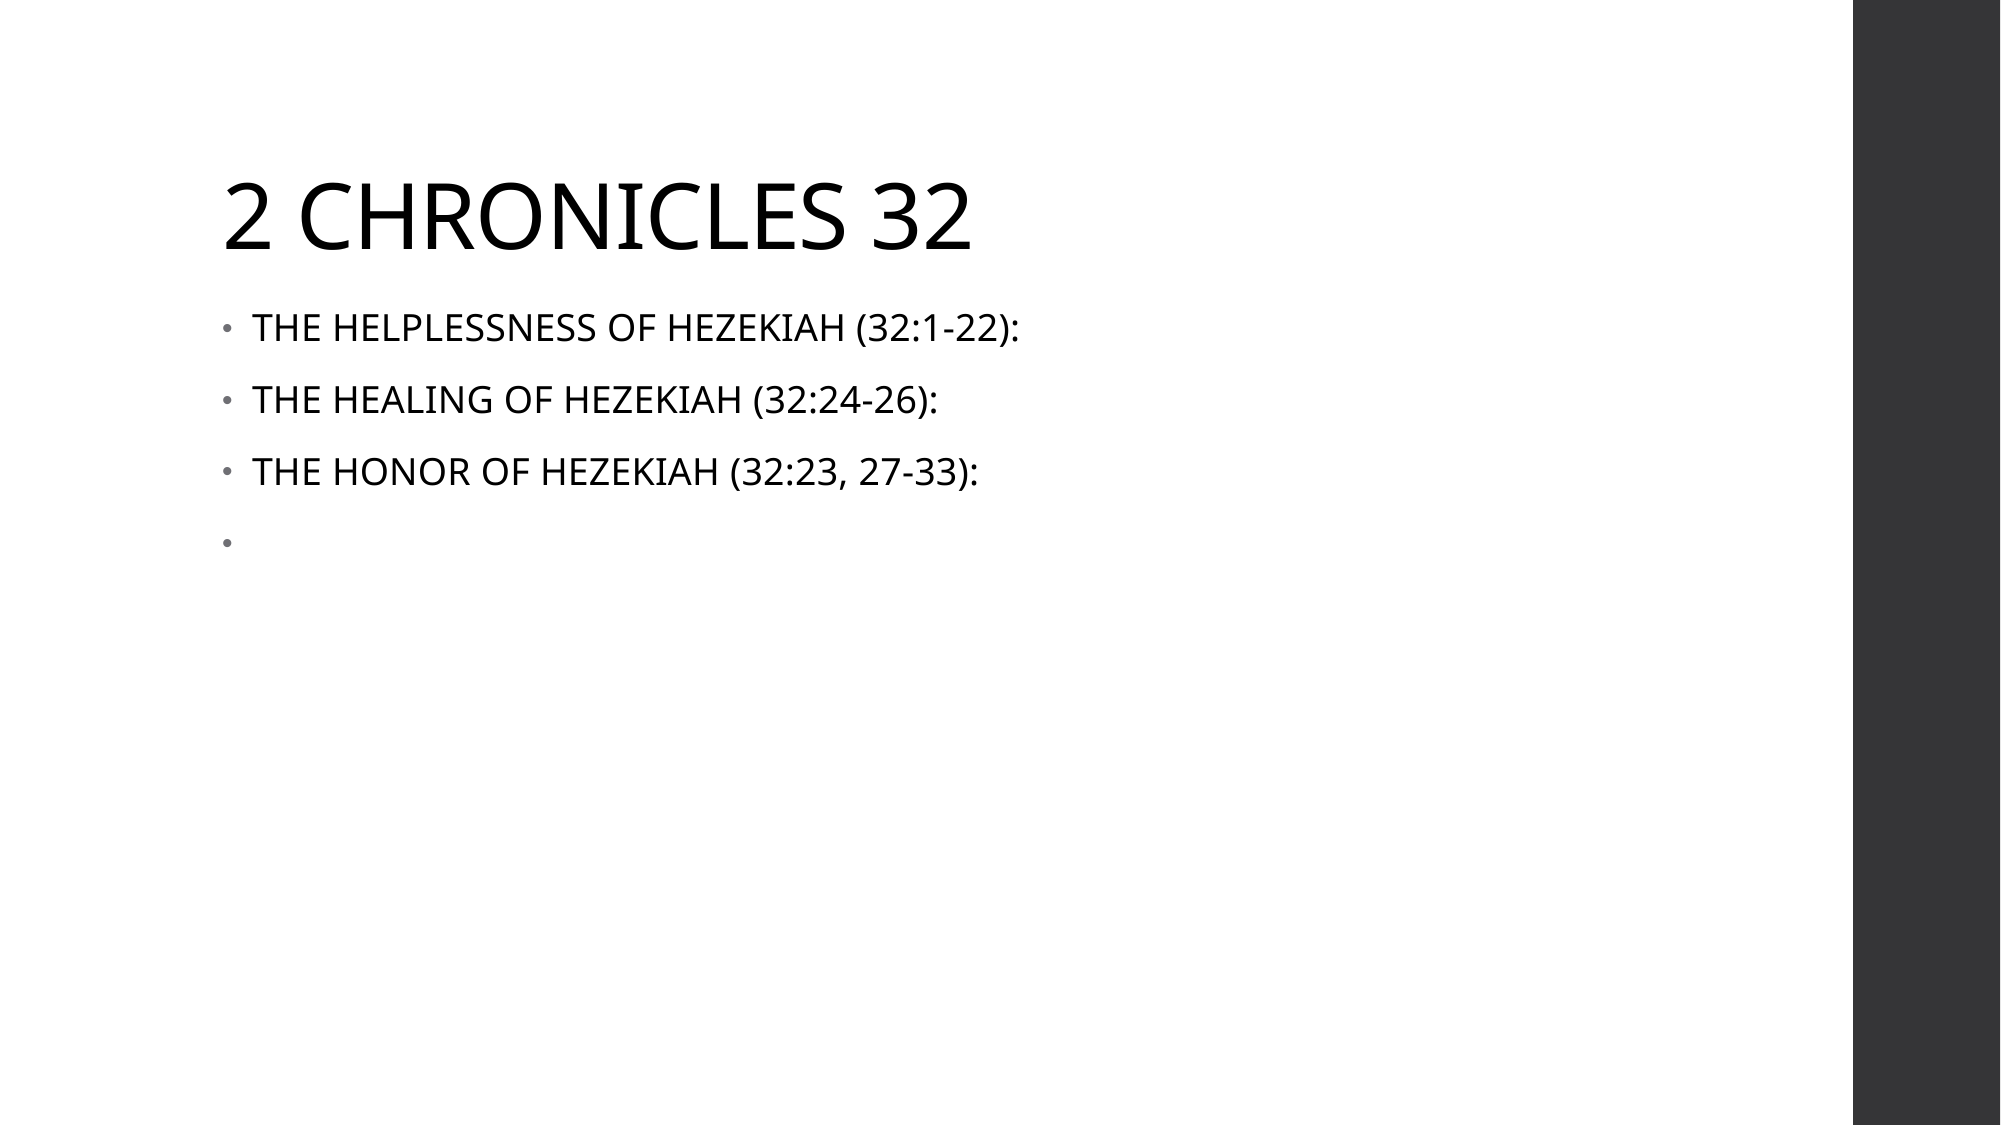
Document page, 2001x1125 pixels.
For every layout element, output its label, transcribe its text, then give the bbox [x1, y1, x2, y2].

title 2 CHRONICLES 32 [206, 60, 1797, 278]
list THE HELPLESSNESS OF HEZEKIAH (32:1-22): THE HEALING OF HEZEKIAH (32:24-26): THE HONOR OF HEZEKIAH (32:23, 27-33): [206, 299, 1617, 1014]
